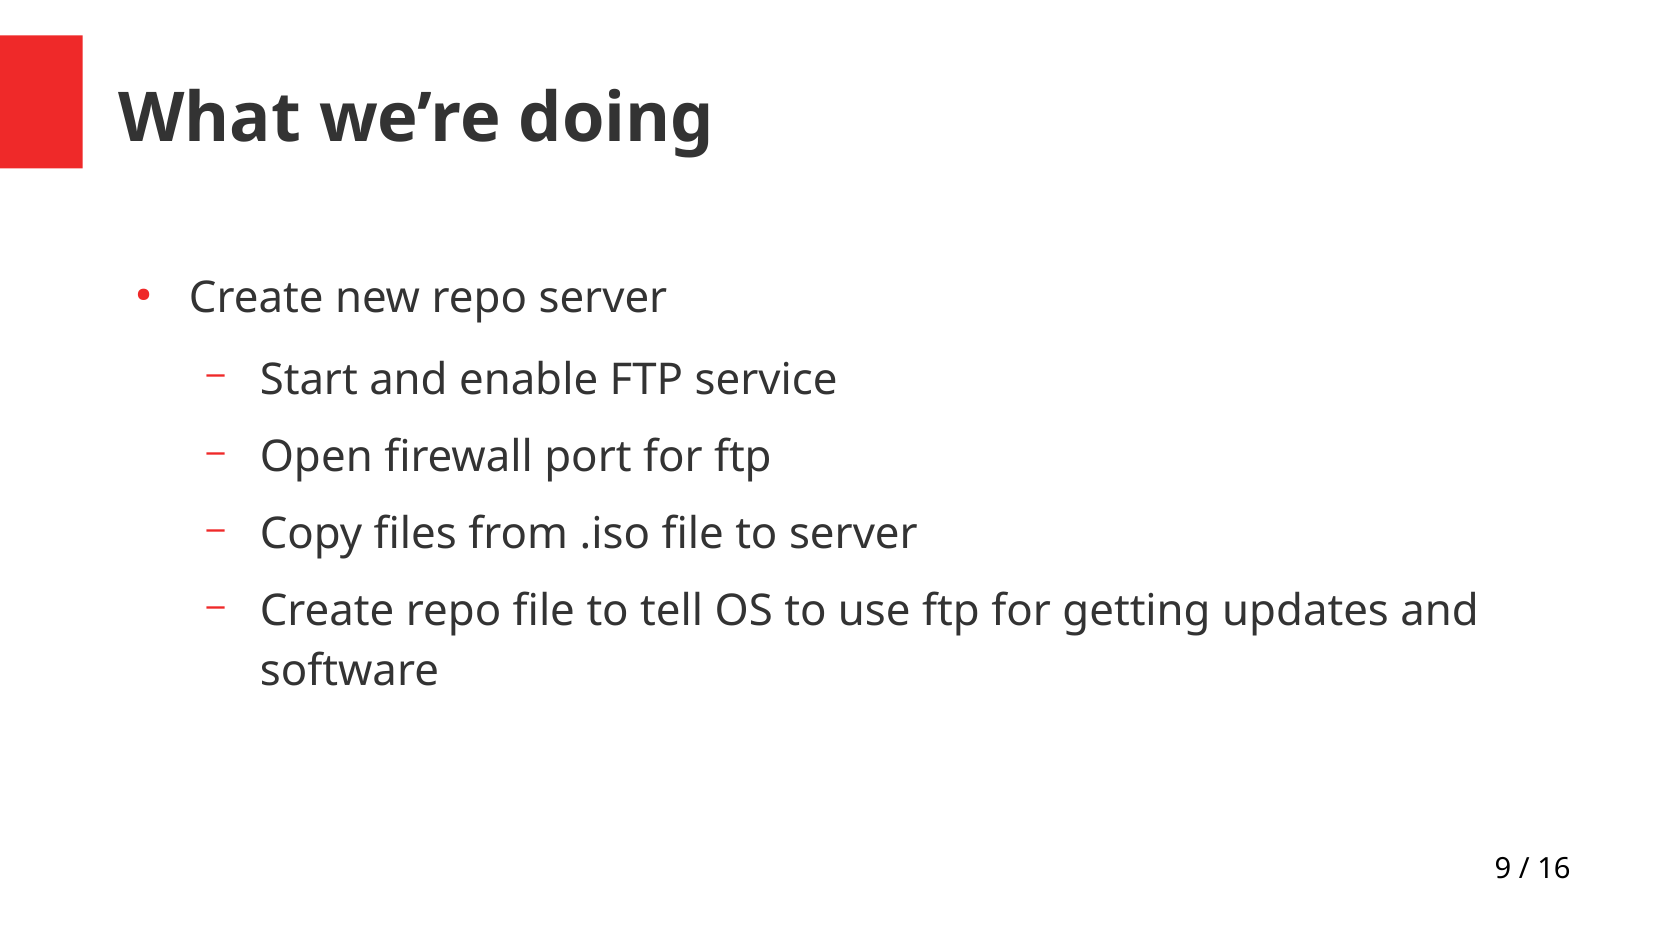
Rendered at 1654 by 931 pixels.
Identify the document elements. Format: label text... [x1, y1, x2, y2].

title What we’re doing [118, 37, 1571, 193]
list Create new repo server Start and enable FTP service Open firewall port for ftp Copy files from .iso file to server Create repo file to tell OS to use ftp for getting updates and software [118, 265, 1536, 806]
